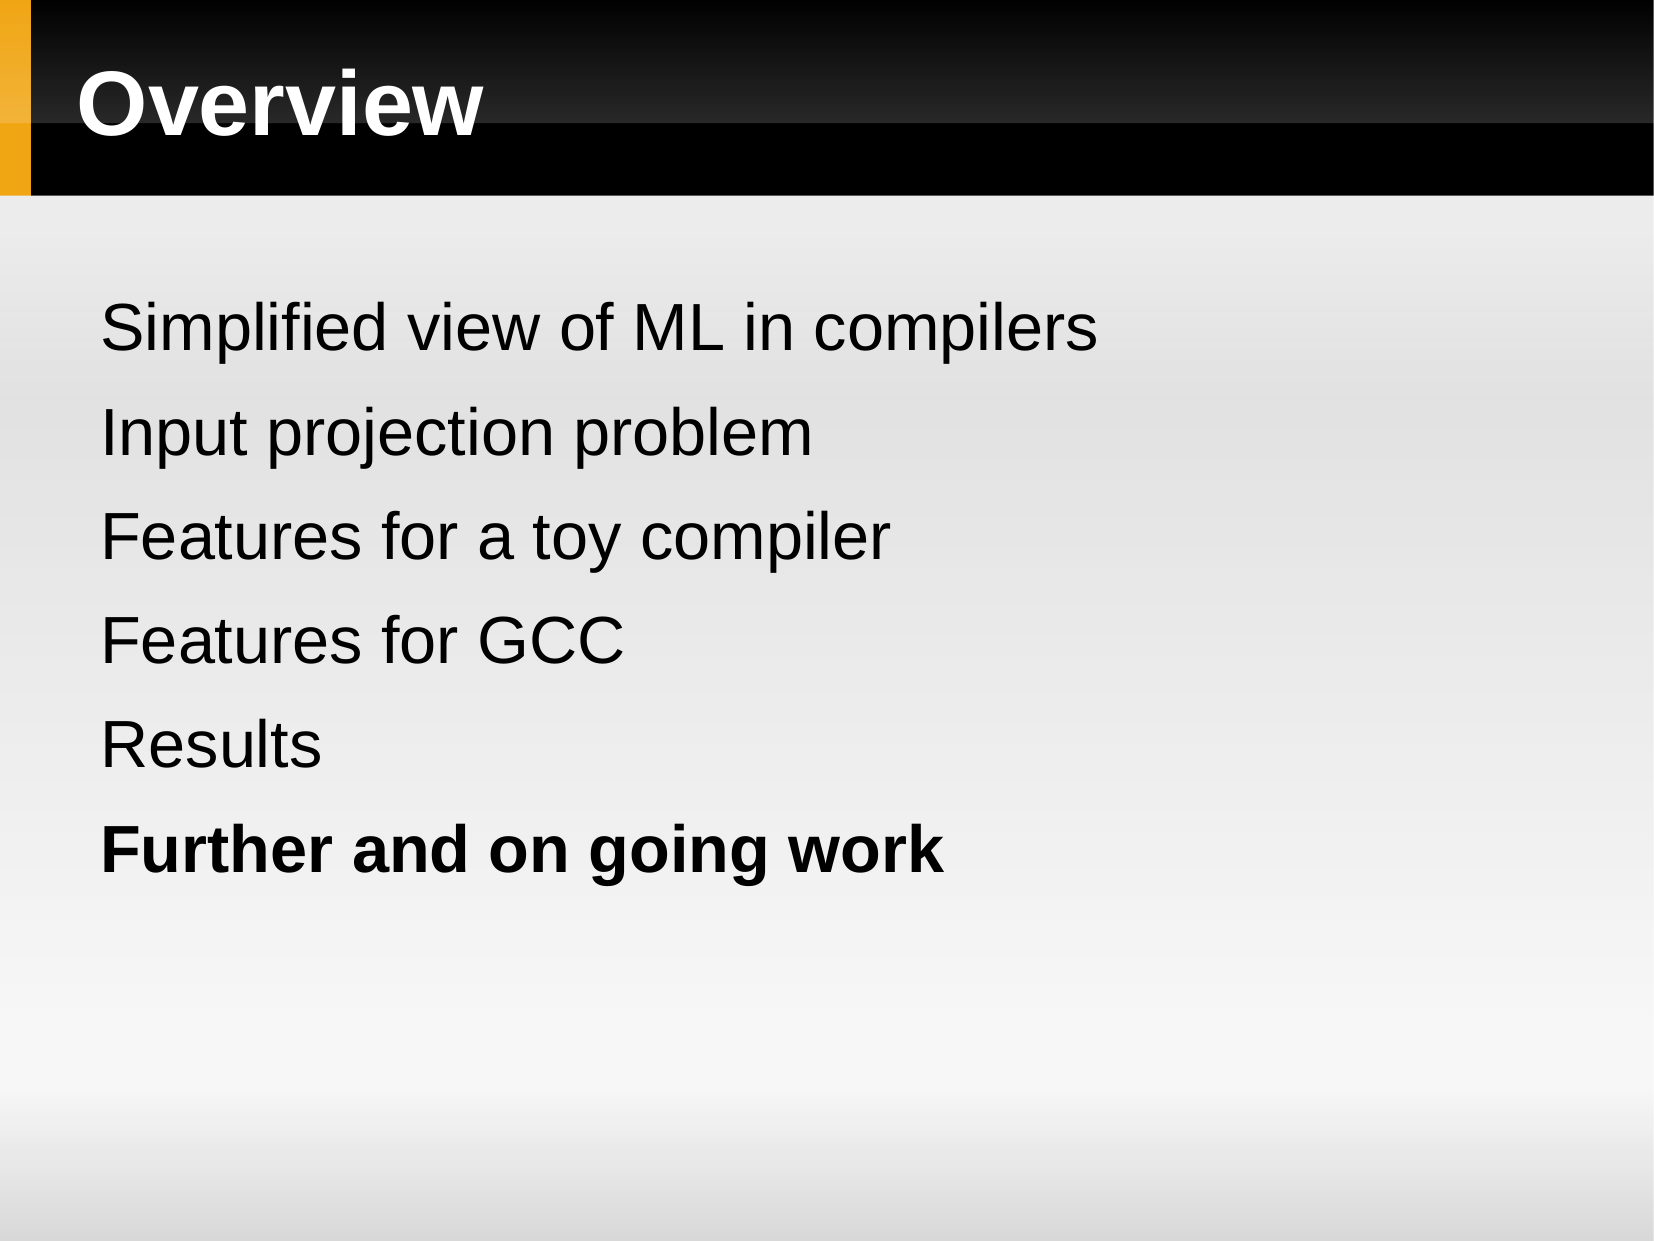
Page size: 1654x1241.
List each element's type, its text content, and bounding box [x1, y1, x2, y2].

picture [0, 0, 1654, 1241]
title Overview [76, 0, 1565, 208]
list Simplified view of ML in compilers Input projection problem Features for a toy compiler Features for GCC Results Further and on going work [82, 290, 1571, 1109]
